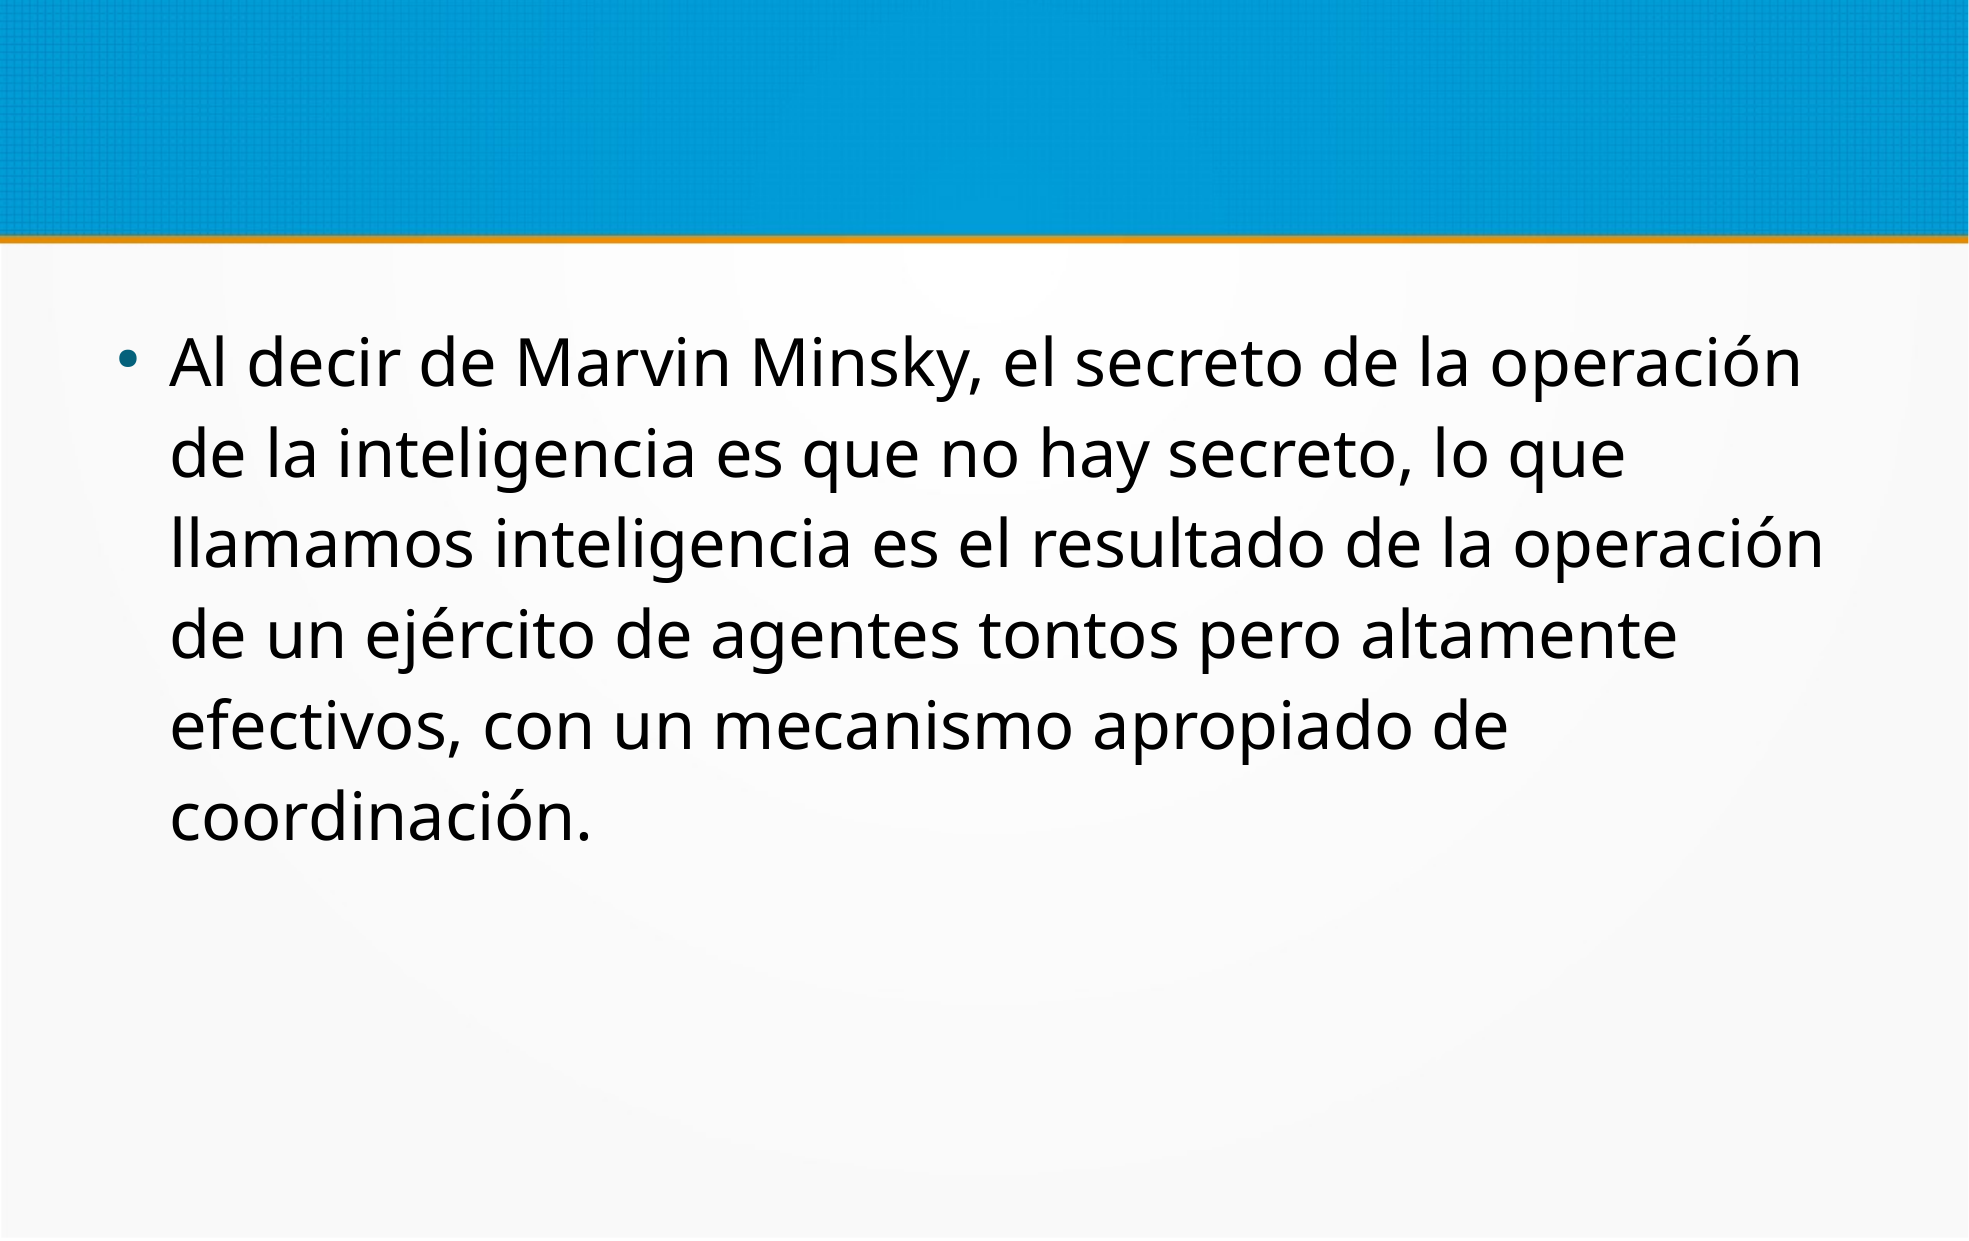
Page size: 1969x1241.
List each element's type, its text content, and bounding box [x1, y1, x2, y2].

list Al decir de Marvin Minsky, el secreto de la operación de la inteligencia es que no hay secreto, lo que llamamos inteligencia es el resultado de la operación de un ejército de agentes tontos pero altamente efectivos, con un mecanismo apropiado de coordinación. [98, 315, 1861, 1081]
picture [0, 233, 1969, 1241]
